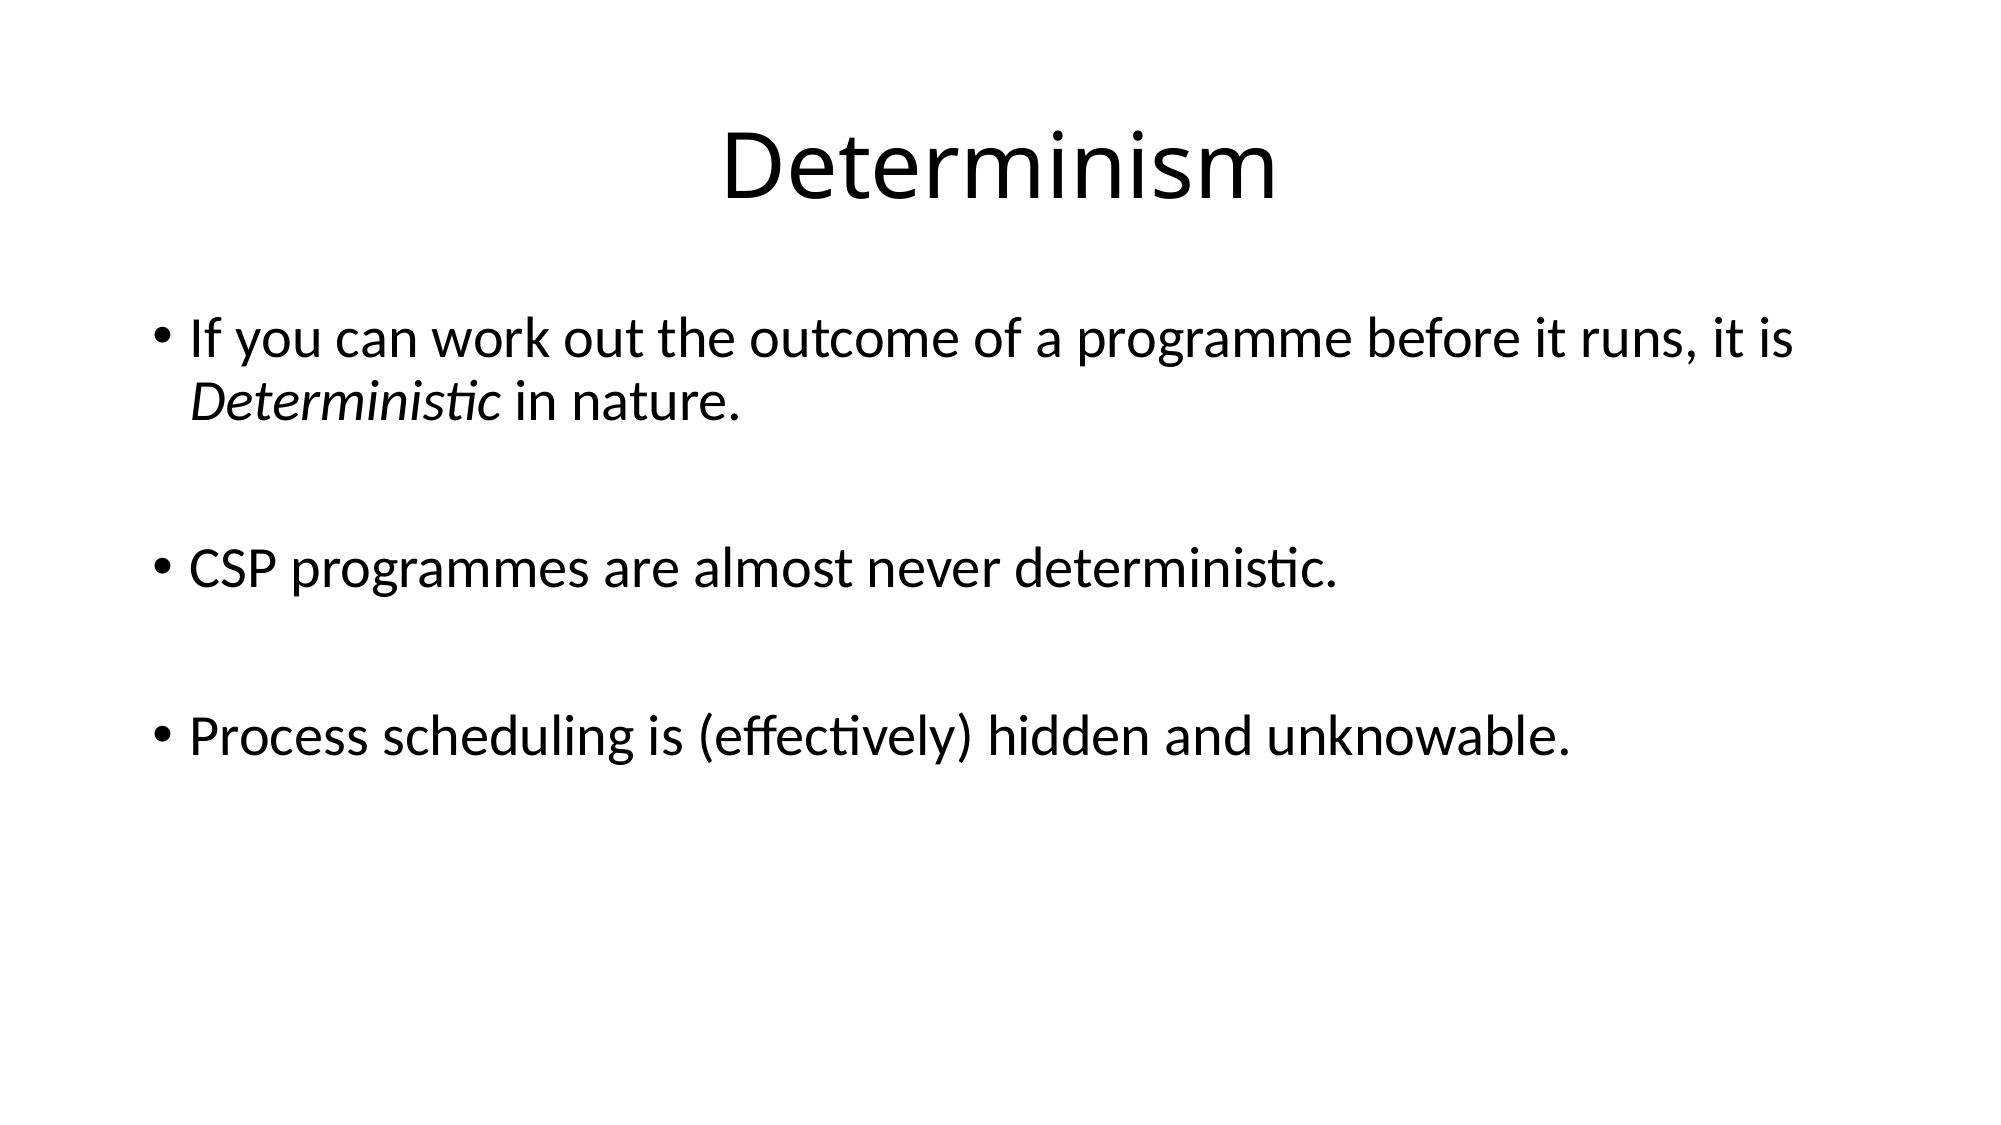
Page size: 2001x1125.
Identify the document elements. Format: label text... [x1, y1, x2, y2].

list If you can work out the outcome of a programme before it runs, it is Deterministic in nature. CSP programmes are almost never deterministic. Process scheduling is (effectively) hidden and unknowable. [137, 299, 1863, 1014]
title Determinism [137, 59, 1863, 278]
